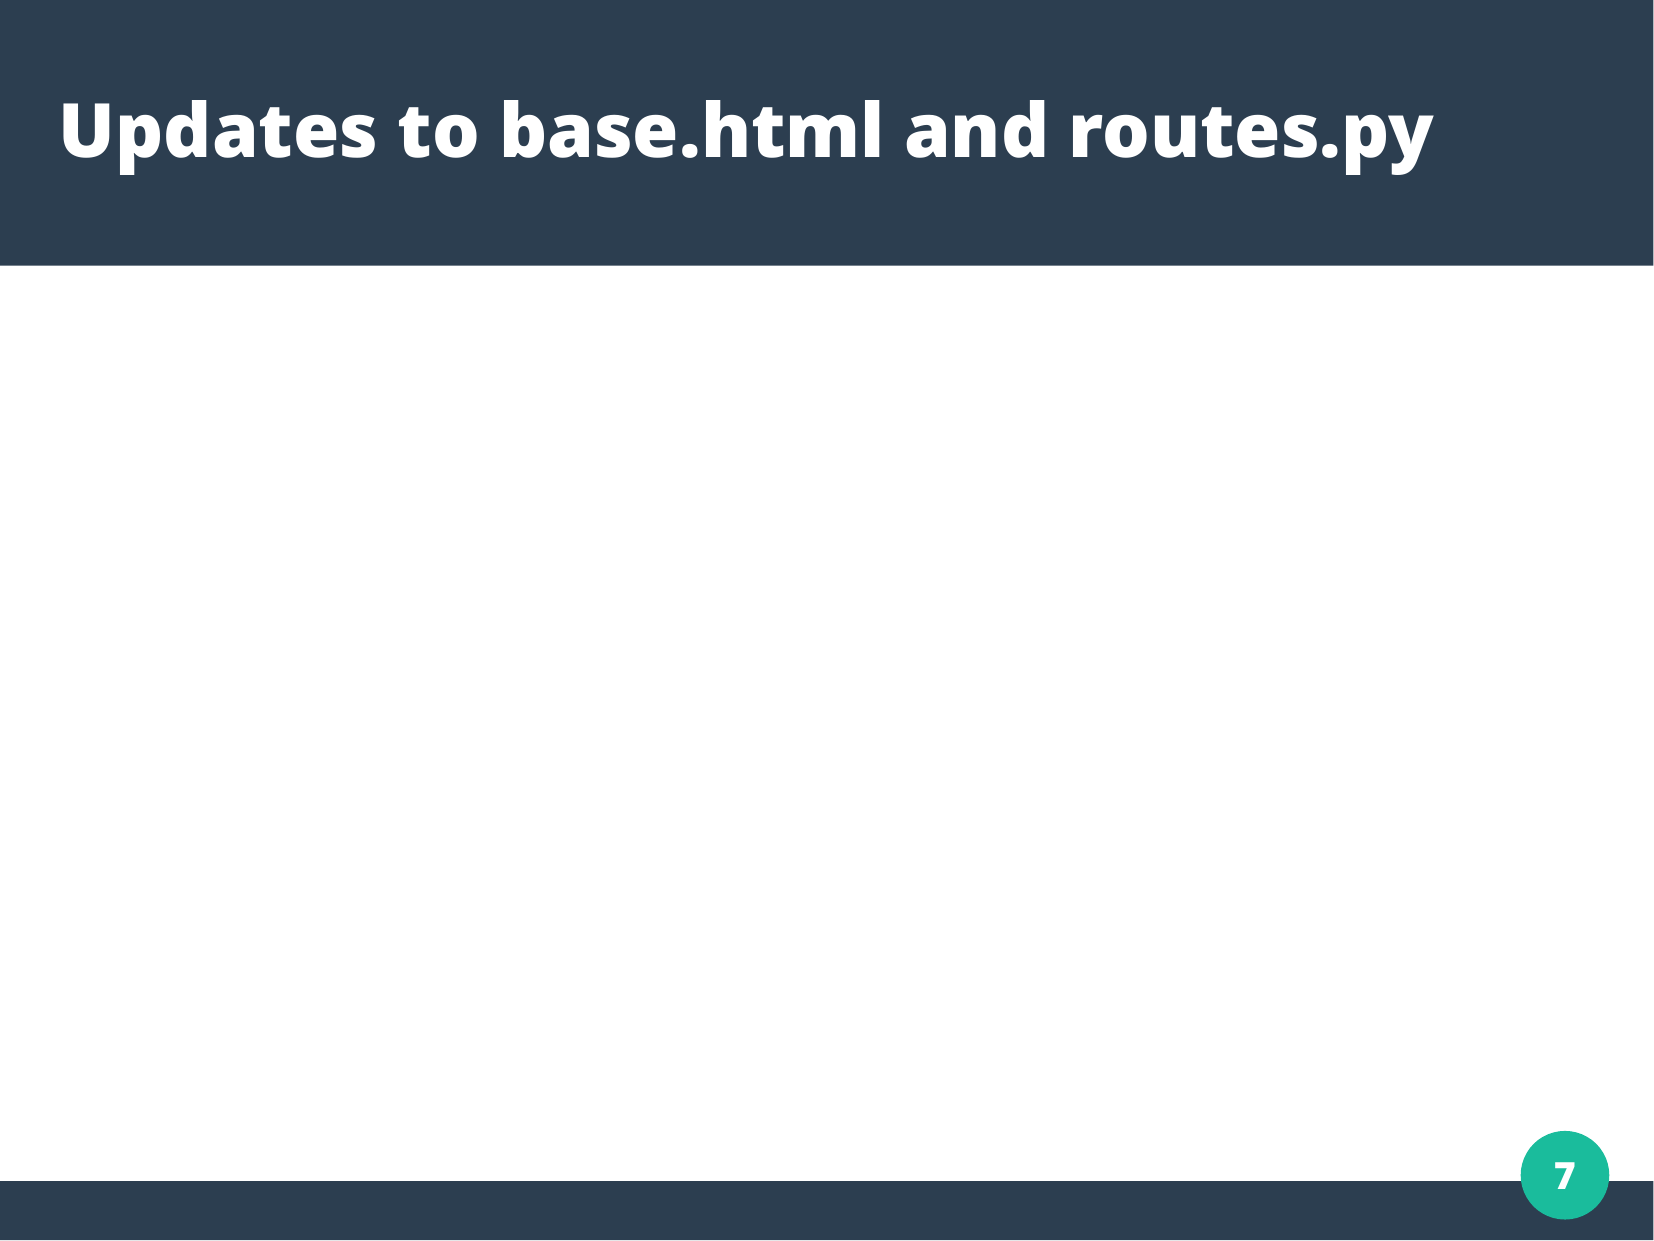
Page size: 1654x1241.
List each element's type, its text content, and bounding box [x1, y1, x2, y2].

title Updates to base.html and routes.py [59, 49, 1595, 207]
